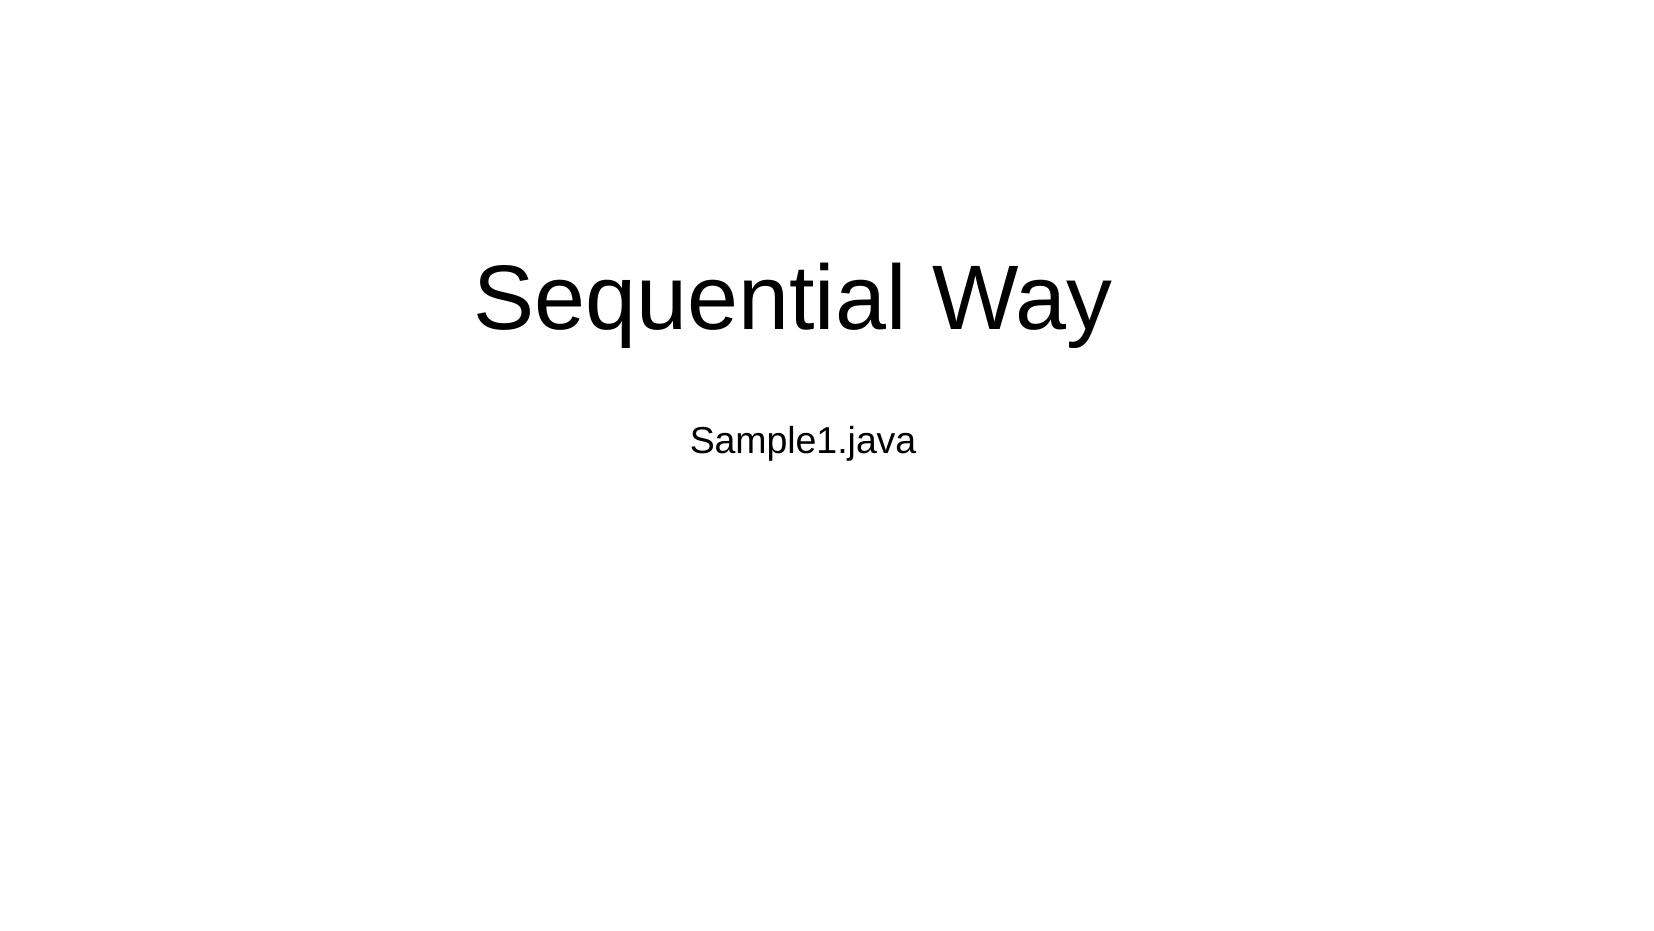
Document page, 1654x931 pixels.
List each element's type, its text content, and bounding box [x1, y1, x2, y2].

title Sequential Way [49, 219, 1538, 376]
text_box Sample1.java [675, 412, 938, 469]
